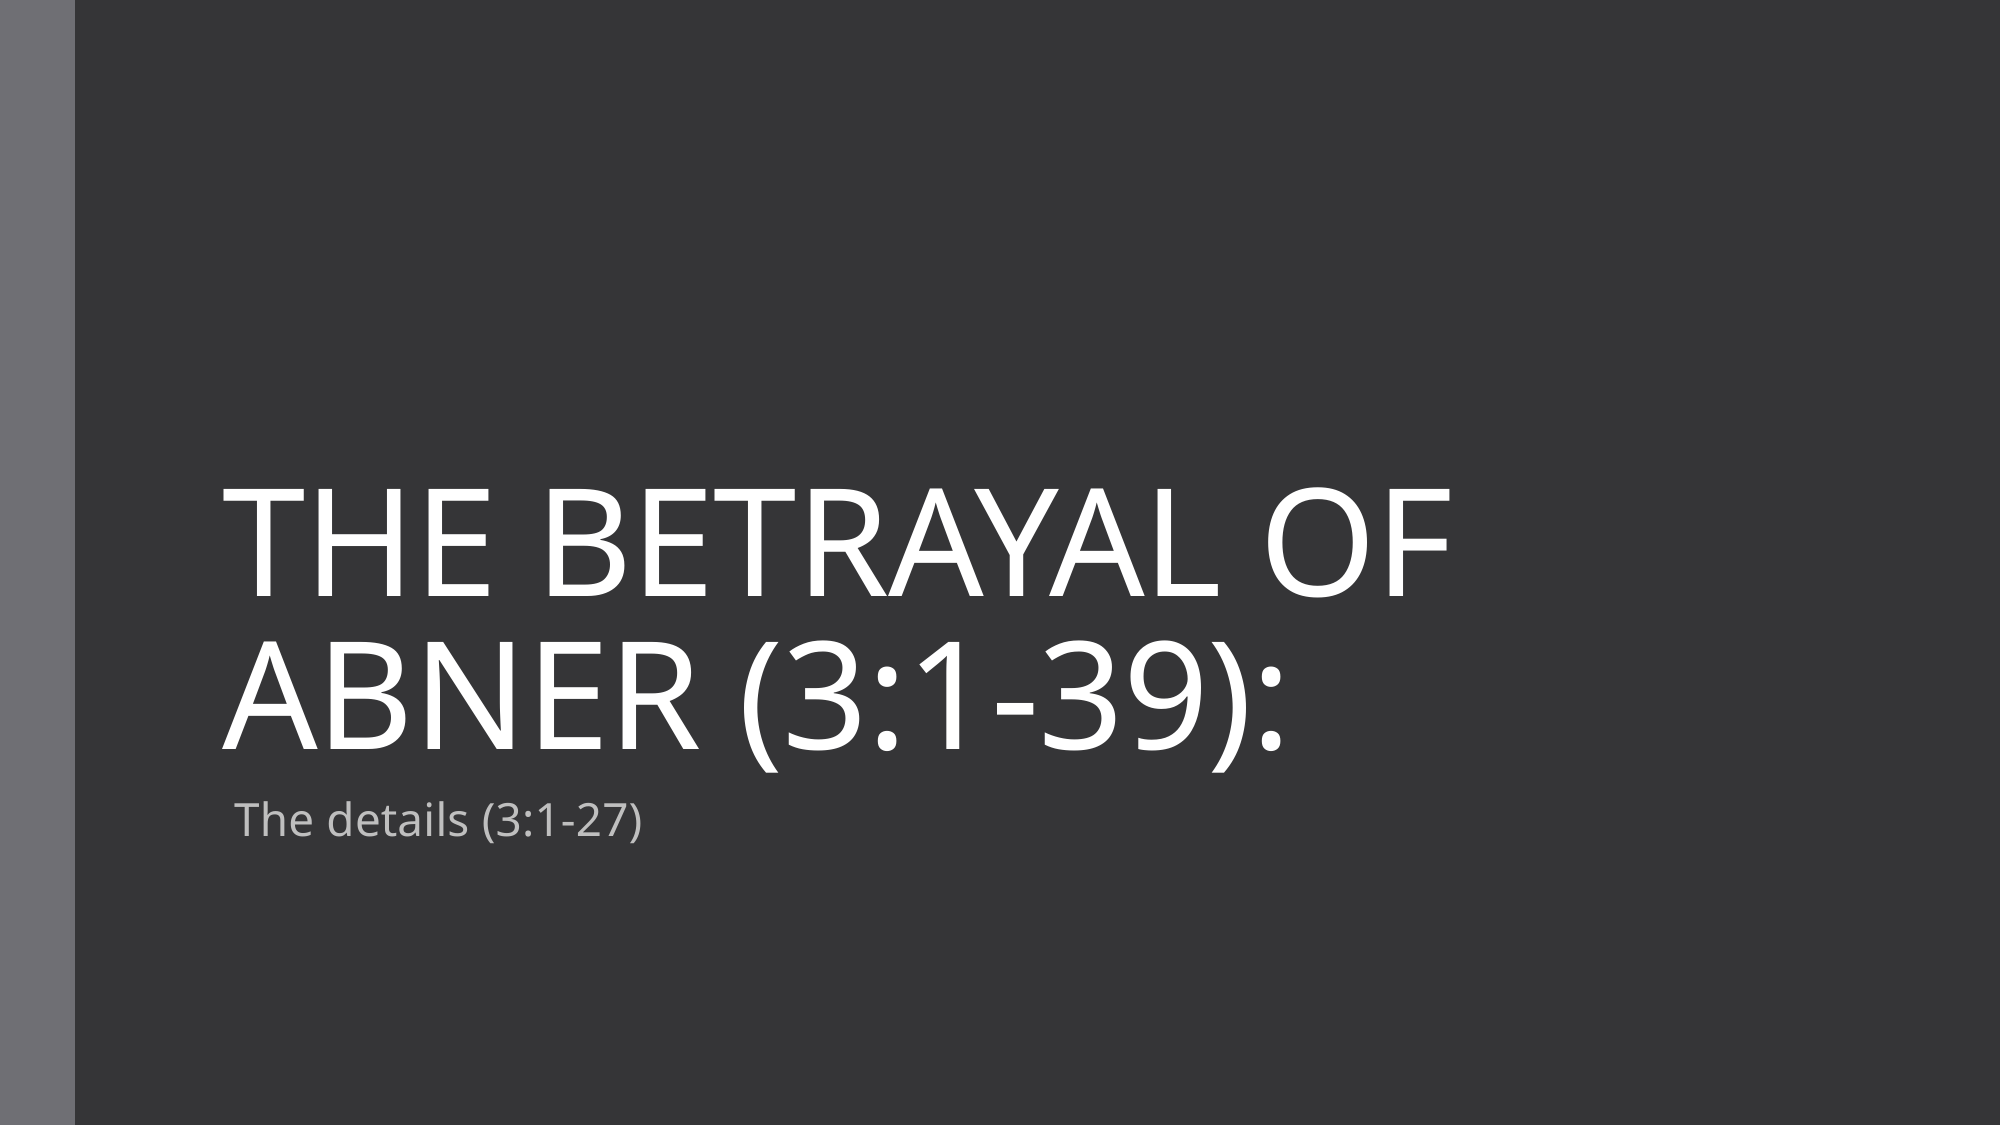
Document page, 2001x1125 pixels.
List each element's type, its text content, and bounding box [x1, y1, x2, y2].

subtitle The details (3:1-27) [206, 787, 1752, 1066]
title THE BETRAYAL OF ABNER (3:1-39): [206, 124, 1752, 787]
